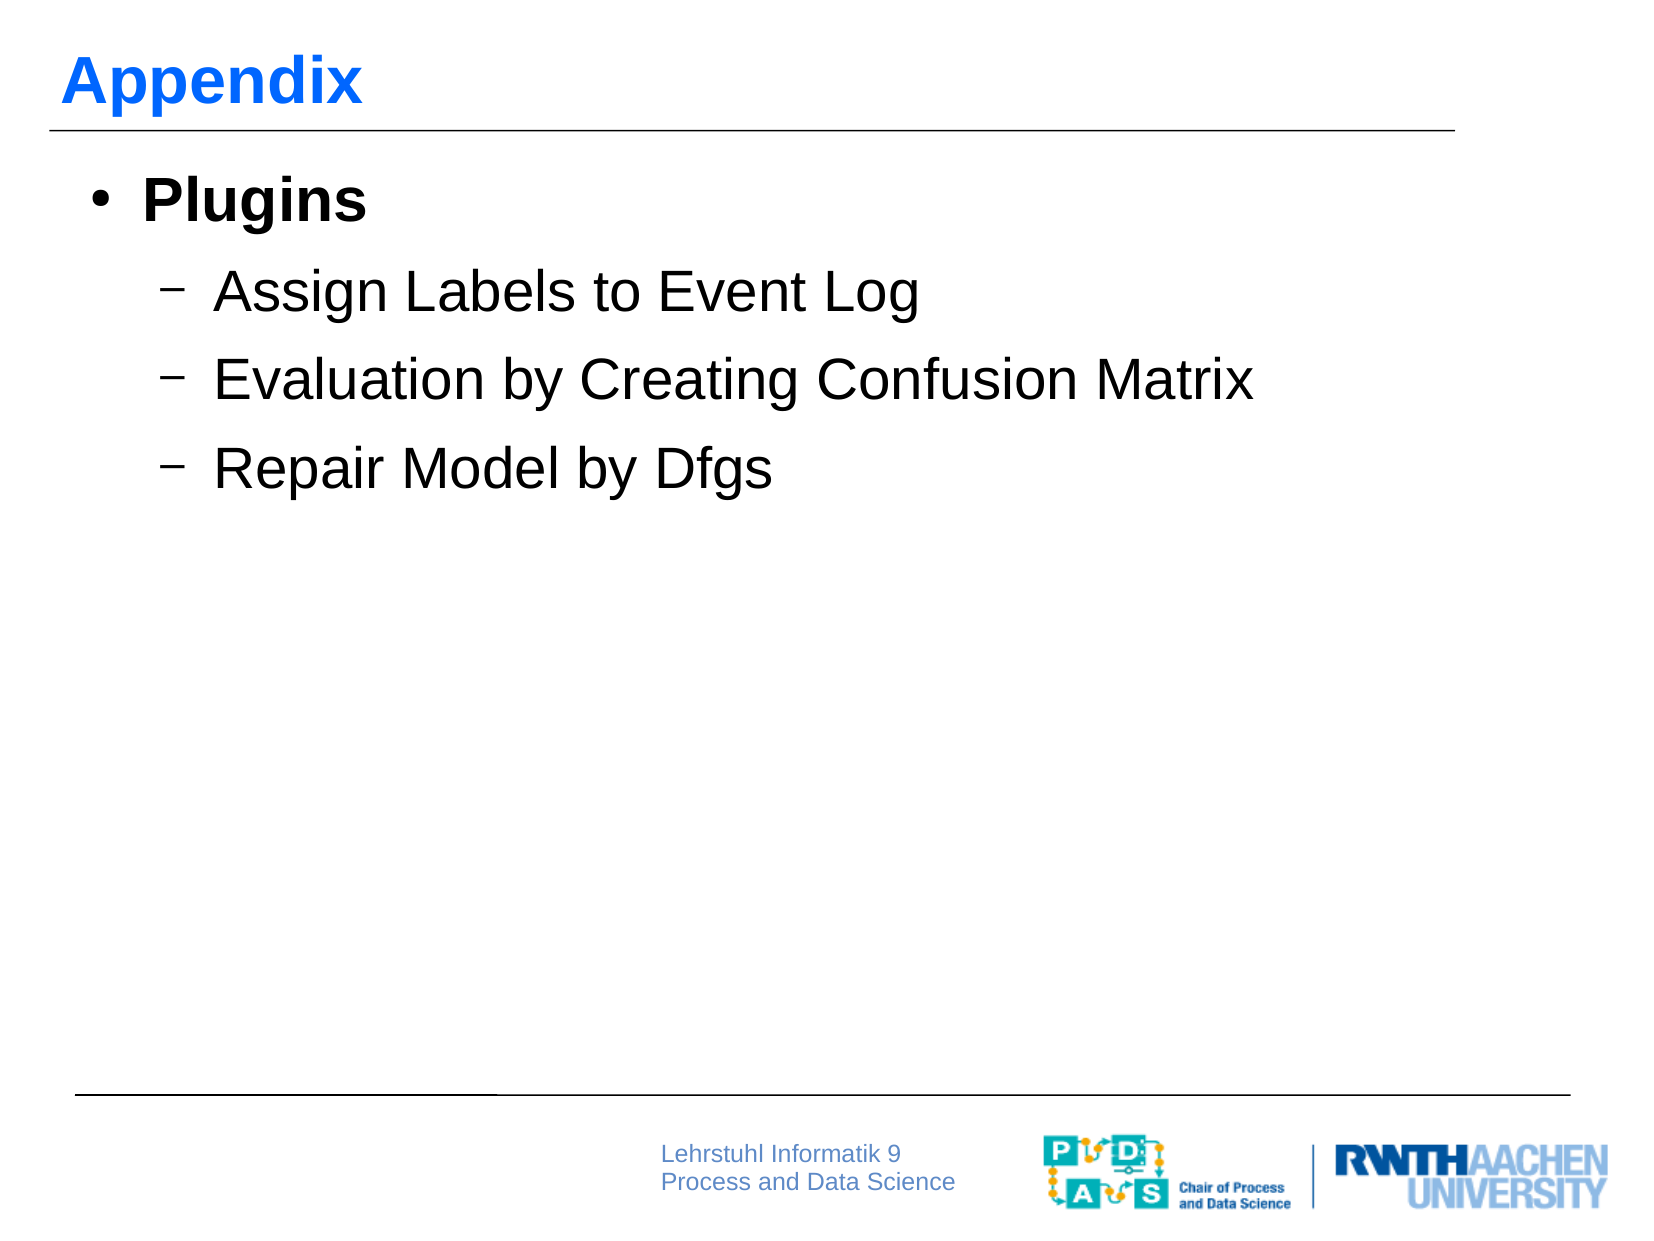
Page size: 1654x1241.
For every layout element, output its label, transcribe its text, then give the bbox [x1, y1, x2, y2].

title Appendix [60, 30, 1549, 131]
list Plugins Assign Labels to Event Log Evaluation by Creating Confusion Matrix Repair Model by Dfgs [71, 165, 1561, 1021]
picture [1005, 1090, 1647, 1241]
